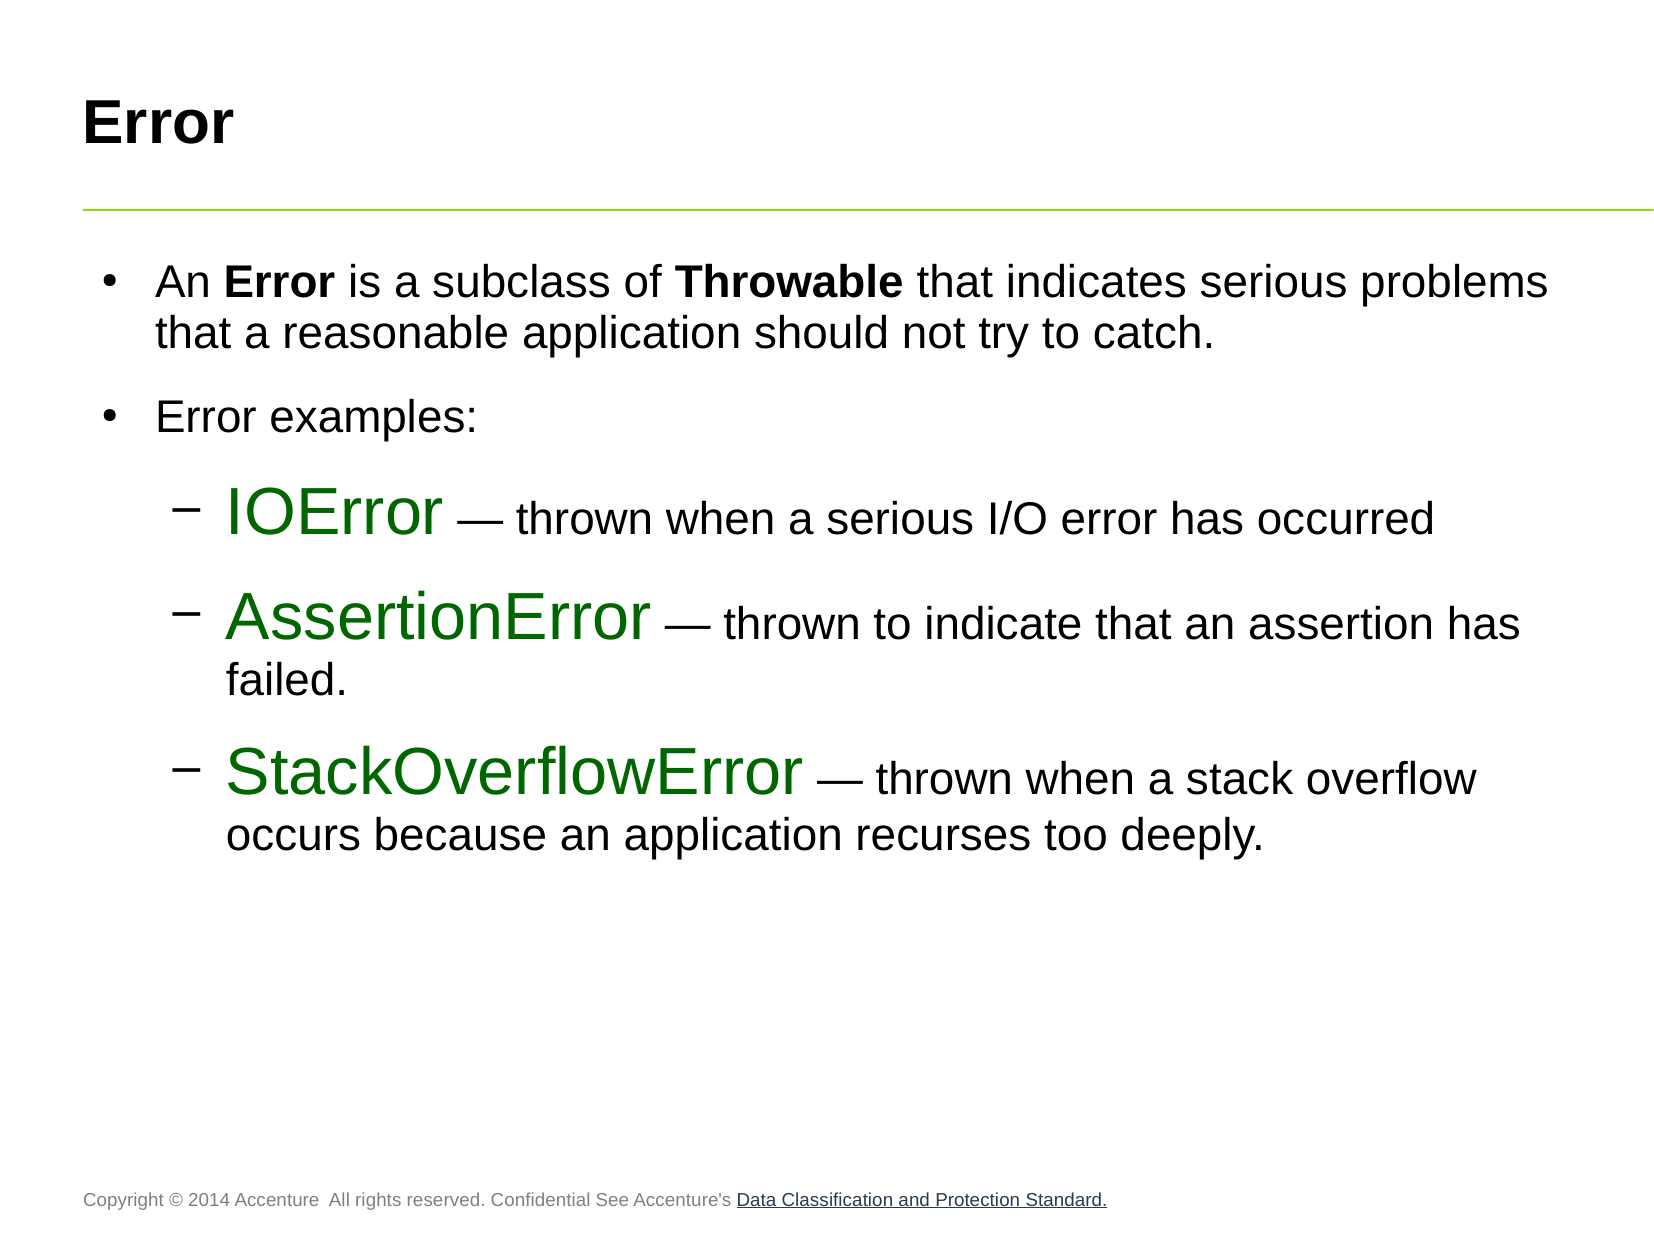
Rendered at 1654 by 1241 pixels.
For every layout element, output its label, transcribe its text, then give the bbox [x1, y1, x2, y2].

list An Error is a subclass of Throwable that indicates serious problems that a reasonable application should not try to catch. Error examples: IOError — thrown when a serious I/O error has occurred AssertionError — thrown to indicate that an assertion has failed. StackOverflowError — thrown when a stack overflow occurs because an application recurses too deeply. [84, 255, 1573, 1166]
title Error [82, 49, 1571, 196]
